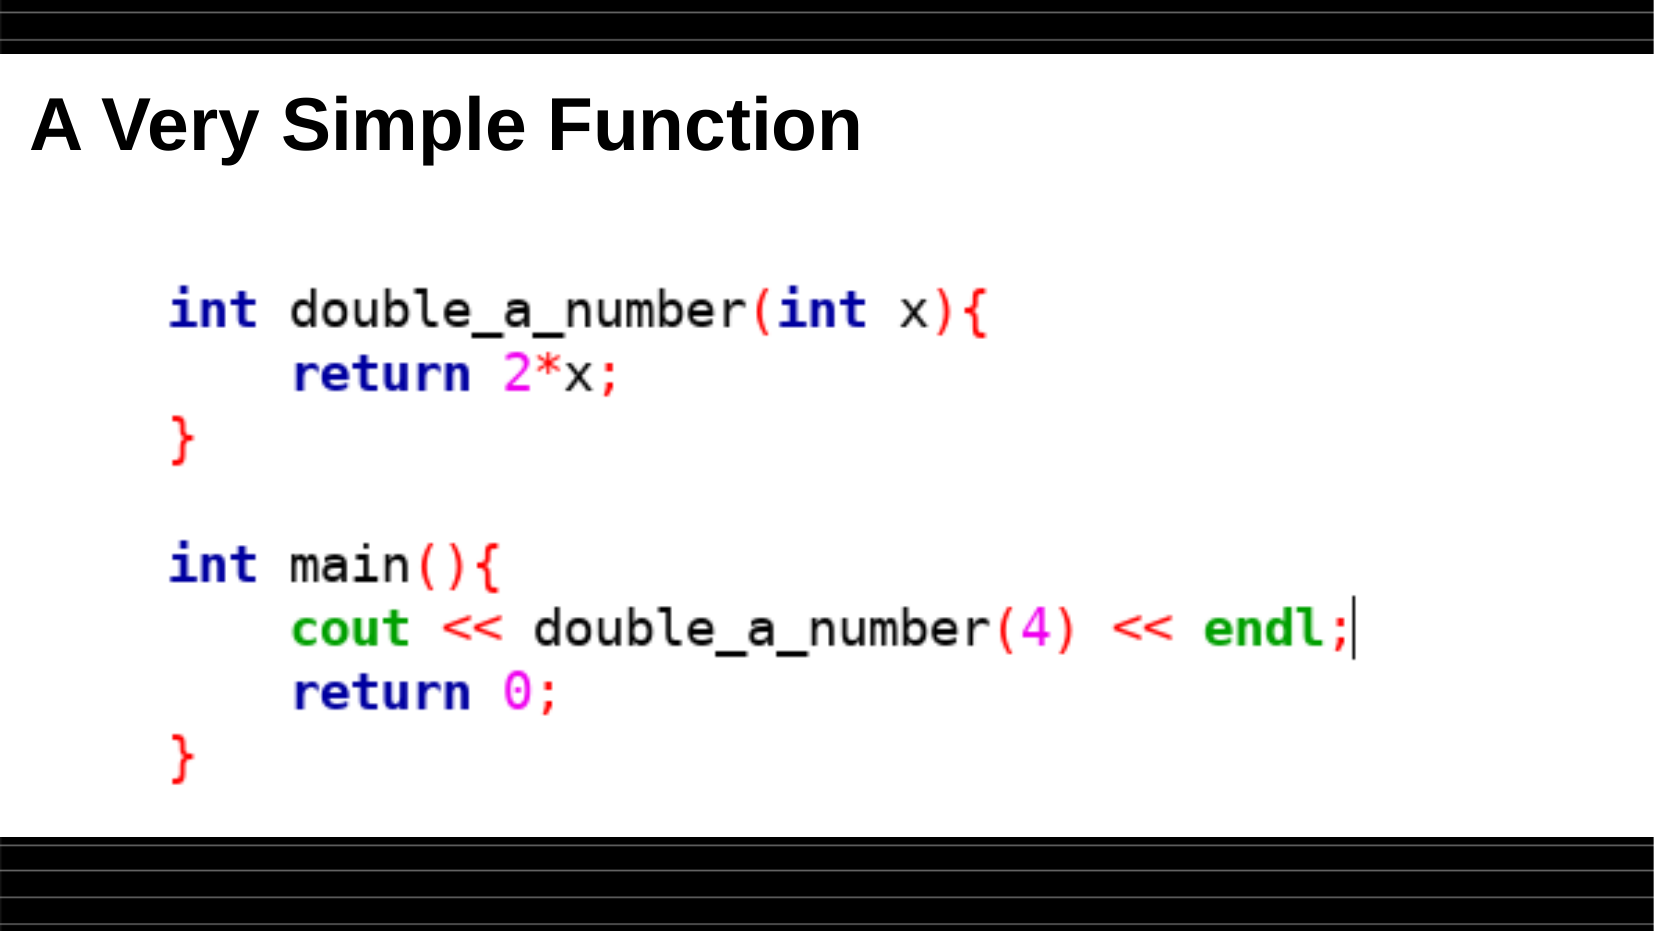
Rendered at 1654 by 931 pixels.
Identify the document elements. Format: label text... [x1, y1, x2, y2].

picture [0, 0, 1654, 54]
text_box A Very Simple Function [15, 75, 1546, 174]
picture [0, 837, 1654, 931]
picture [165, 267, 1381, 811]
